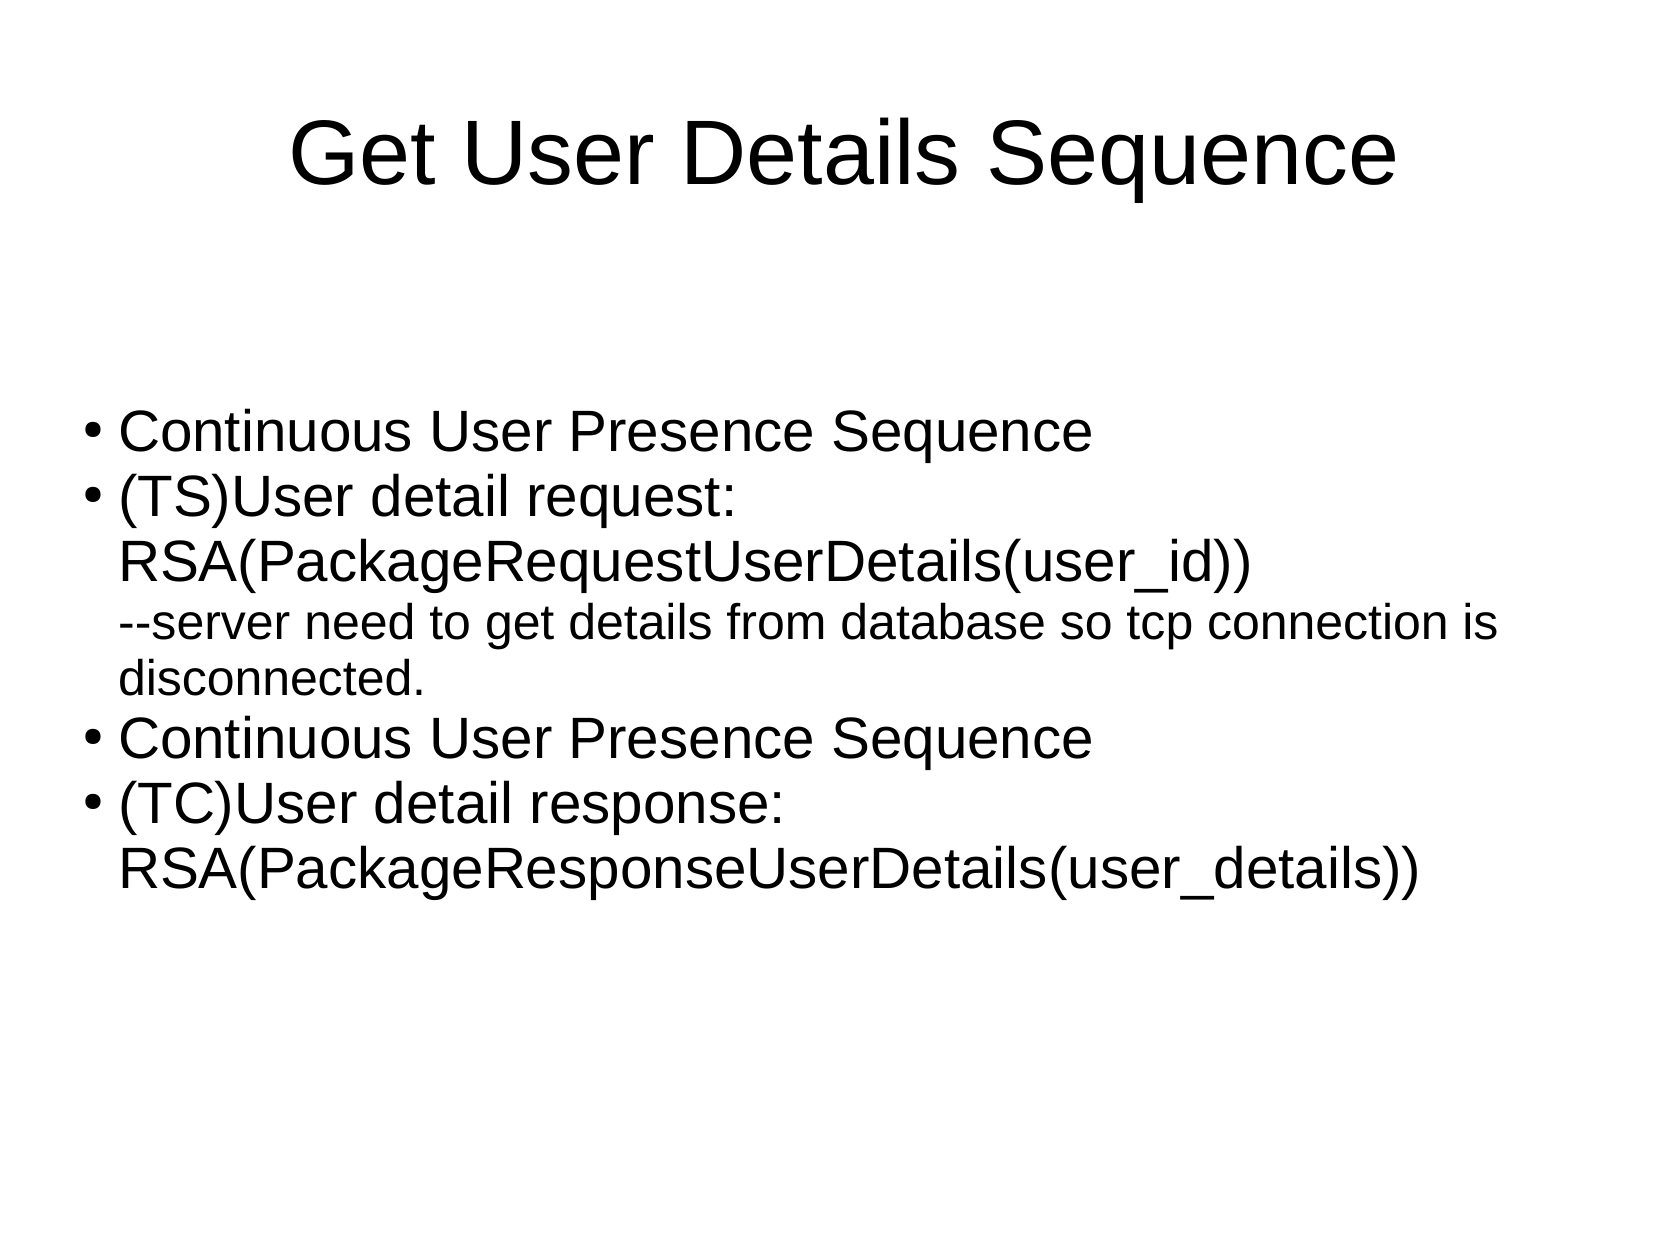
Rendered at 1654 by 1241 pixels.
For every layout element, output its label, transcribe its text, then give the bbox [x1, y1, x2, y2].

subtitle Continuous User Presence Sequence (TS)User detail request: RSA(PackageRequestUserDetails(user_id)) --server need to get details from database so tcp connection is disconnected. Continuous User Presence Sequence (TC)User detail response: RSA(PackageResponseUserDetails(user_details)) [82, 238, 1571, 1062]
title Get User Details Sequence [82, 49, 1571, 238]
